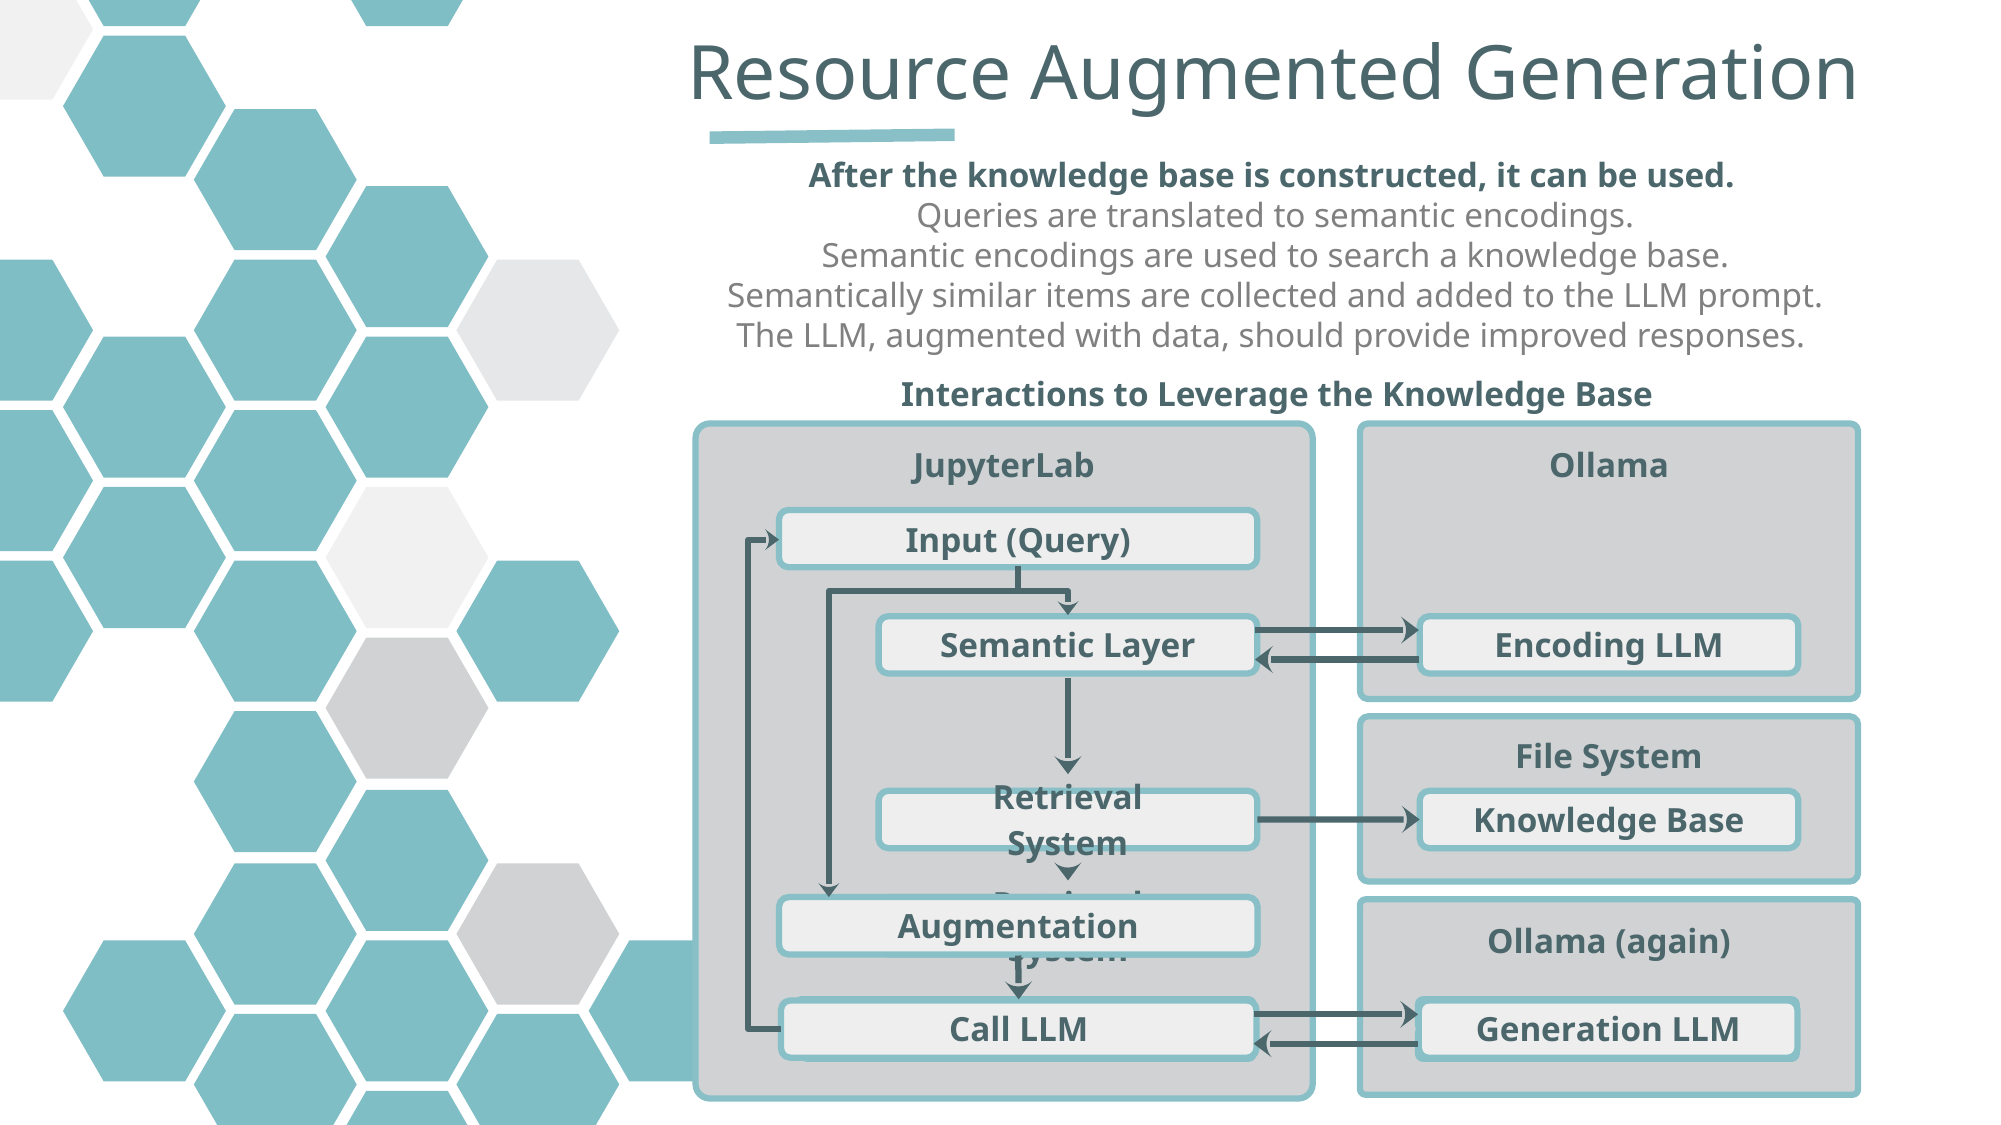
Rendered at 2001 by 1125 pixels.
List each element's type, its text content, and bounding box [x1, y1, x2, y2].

text_box JupyterLab [820, 429, 1188, 500]
text_box [1359, 423, 1859, 699]
text_box Input (Query) [778, 509, 1258, 570]
text_box File System [1425, 721, 1793, 791]
text_box Ollama (again) [1425, 897, 1793, 984]
text_box [695, 423, 1313, 1099]
picture [0, 0, 752, 1125]
text_box Augmentation [841, 895, 1195, 956]
text_box Generation LLM [1468, 999, 1748, 1059]
text_box Queries are translated to semantic encodings. Semantic encodings are used to search a knowledge base. Semantically similar items are collected and added to the LLM prompt. The LLM, augmented with data, should provide improved responses. [698, 187, 1854, 362]
text_box Knowledge Base [1469, 789, 1749, 850]
text_box Encoding LLM [1469, 615, 1749, 675]
text_box Call LLM [843, 999, 1195, 1059]
text_box [1359, 716, 1859, 882]
text_box [1359, 899, 1859, 1095]
text_box After the knowledge base is constructed, it can be used. [691, 147, 1854, 202]
text_box Interactions to Leverage the Knowledge Base [700, 365, 1855, 421]
text_box Semantic Layer [928, 615, 1208, 675]
title Resource Augmented Generation [672, 16, 1919, 135]
text_box Ollama [1425, 429, 1793, 500]
text_box Retrieval System [928, 789, 1208, 850]
